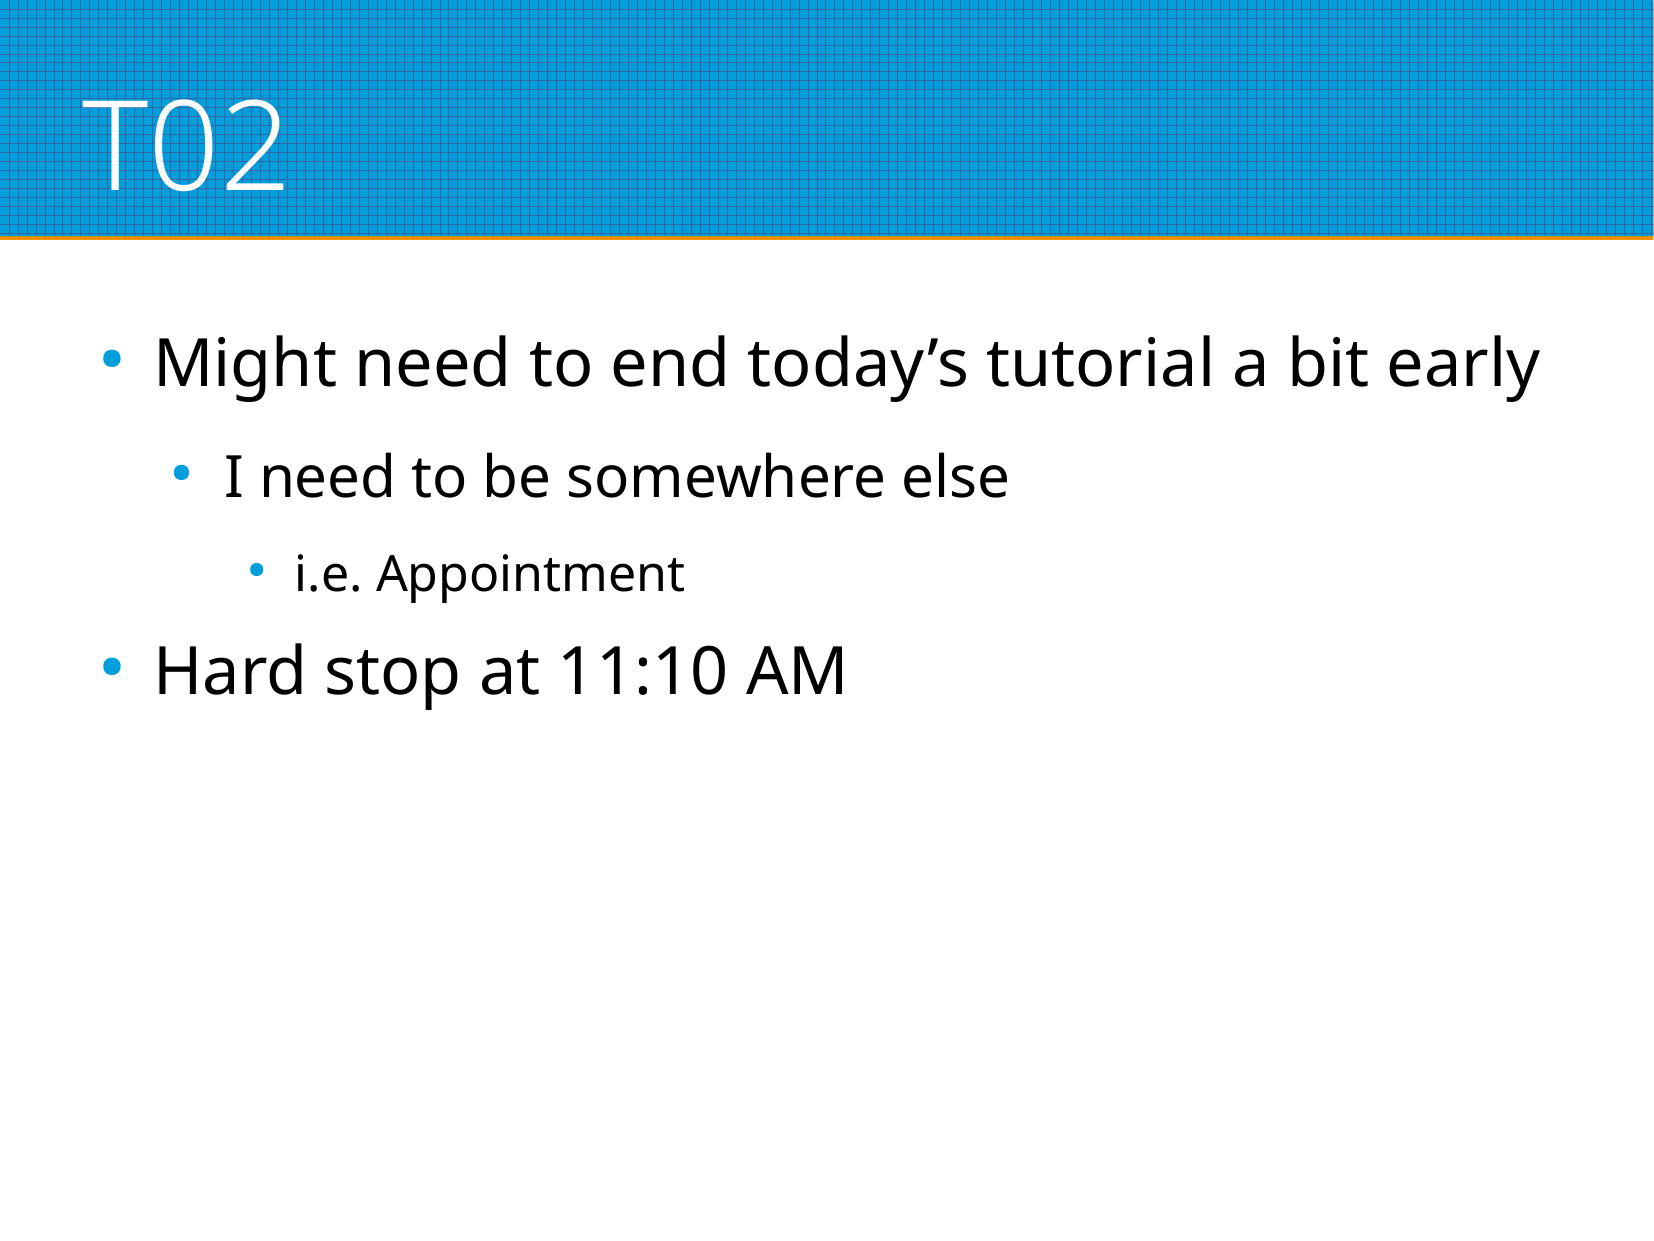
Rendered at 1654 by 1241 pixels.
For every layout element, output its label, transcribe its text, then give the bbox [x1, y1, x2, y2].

list Might need to end today’s tutorial a bit early I need to be somewhere else i.e. Appointment Hard stop at 11:10 AM [82, 314, 1563, 1123]
title T02 [82, 19, 1571, 227]
